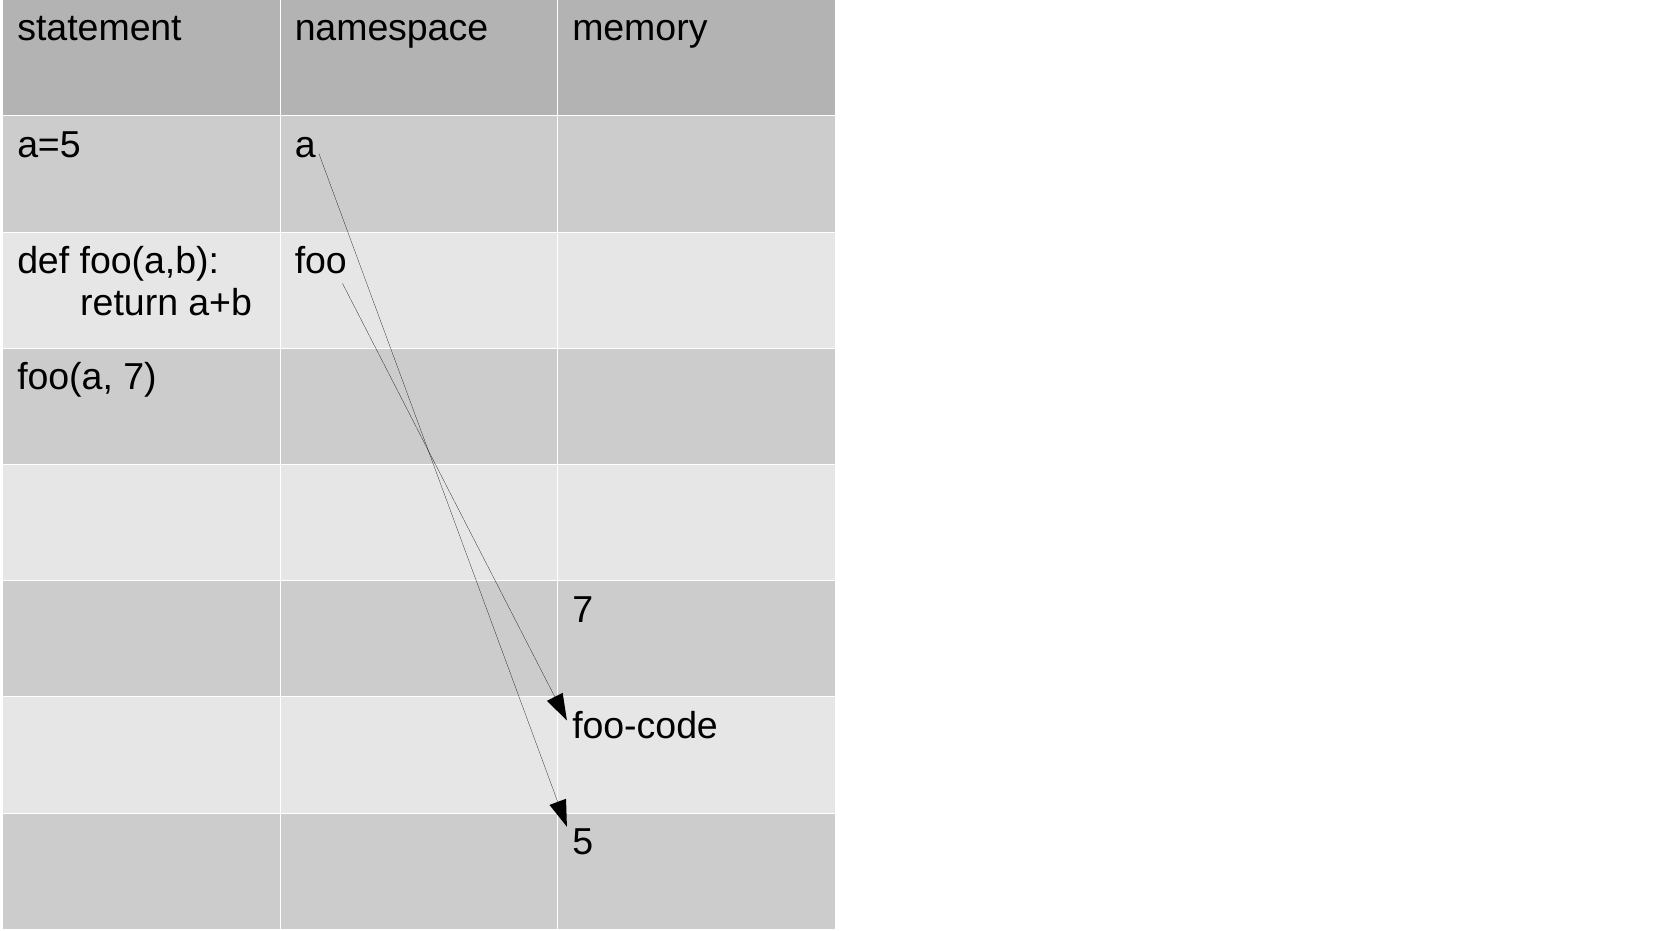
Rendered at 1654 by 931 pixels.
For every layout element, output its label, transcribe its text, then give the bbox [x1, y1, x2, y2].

table_cell [3, 697, 280, 813]
table_cell [558, 233, 835, 348]
table_cell [377, 349, 422, 436]
table_cell [281, 581, 518, 696]
table_cell [3, 581, 280, 696]
table_cell a=5 [3, 116, 280, 232]
table_cell a [281, 116, 557, 232]
table_cell [558, 116, 835, 232]
table_cell foo-code [558, 697, 835, 813]
table_cell [558, 465, 835, 580]
table_cell [392, 349, 557, 464]
table_cell [281, 349, 432, 464]
table_cell [558, 349, 835, 464]
table_cell [281, 465, 475, 580]
table_cell [281, 697, 557, 813]
table_cell foo(a, 7) [3, 349, 280, 464]
table_header memory [558, 0, 835, 115]
table_cell [3, 814, 280, 929]
table_cell [496, 581, 557, 696]
table_cell foo [281, 233, 390, 348]
table_cell [520, 697, 557, 796]
table_cell def foo(a,b): return a+b [3, 233, 280, 348]
table_cell 7 [558, 581, 835, 696]
table_cell [437, 465, 557, 580]
table_cell [435, 466, 494, 580]
table_header statement [3, 0, 280, 115]
table_cell 5 [558, 814, 835, 929]
table_cell foo [349, 233, 557, 348]
table_cell [477, 581, 553, 696]
table_header namespace [281, 0, 557, 115]
table_cell [281, 814, 557, 929]
table_cell [3, 465, 280, 580]
